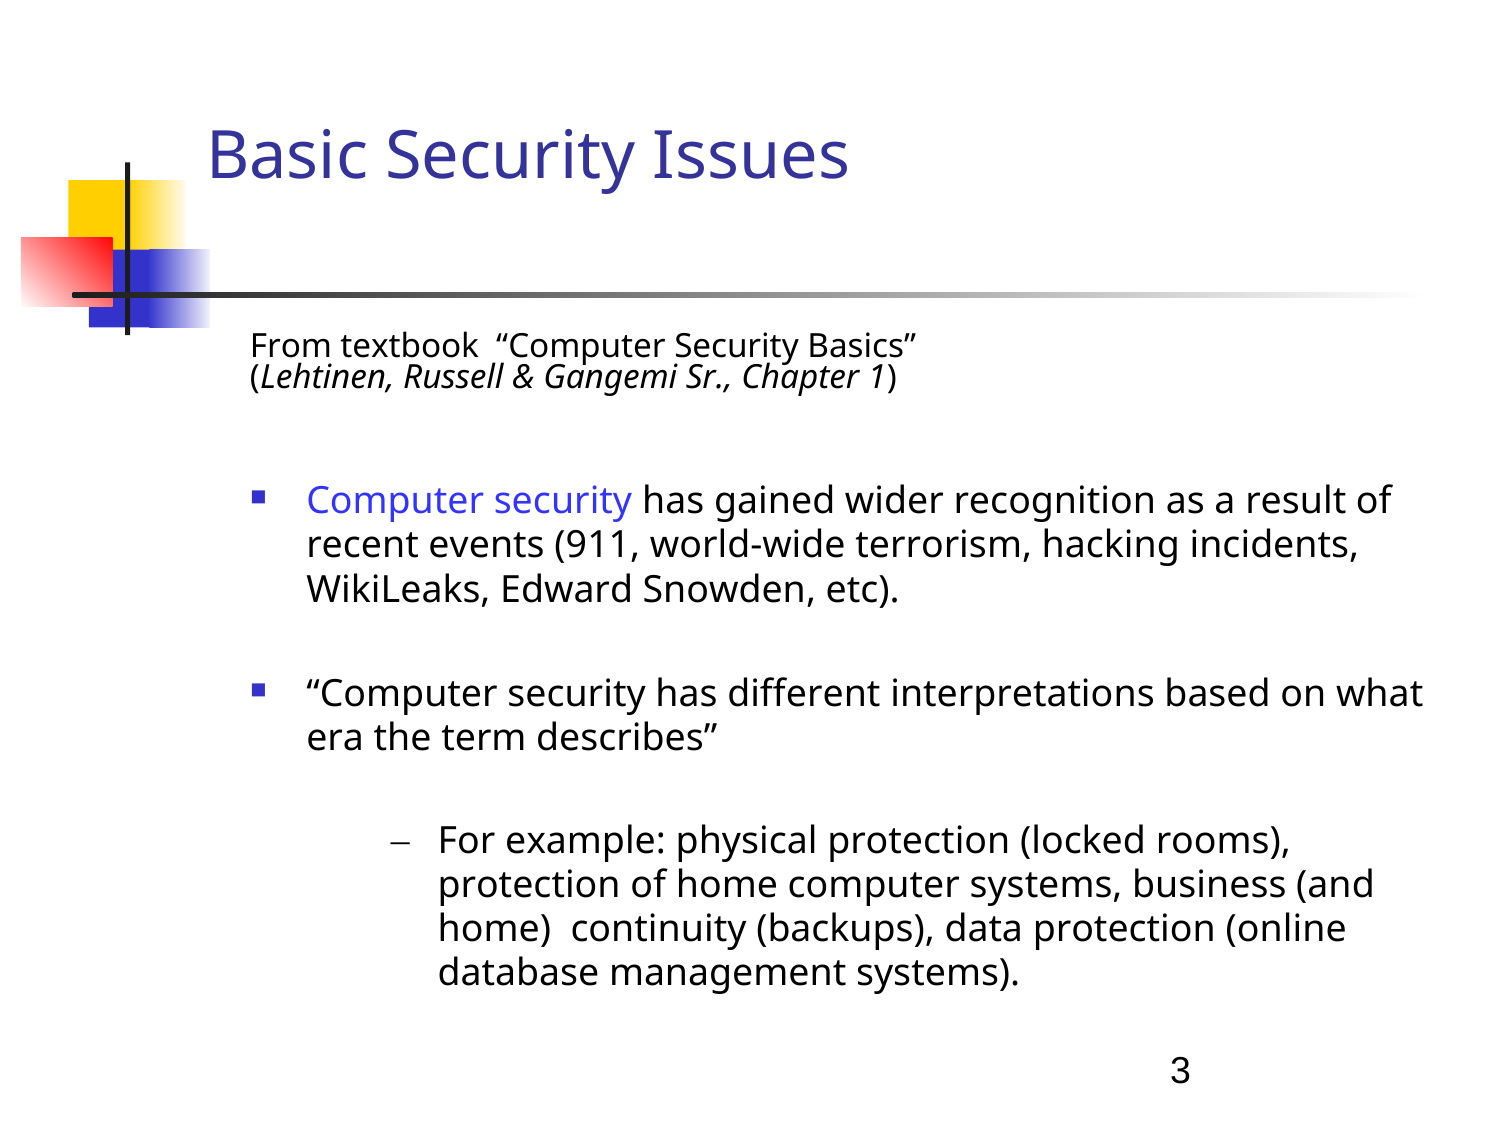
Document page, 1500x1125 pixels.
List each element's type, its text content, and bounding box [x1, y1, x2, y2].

list From textbook “Computer Security Basics” (Lehtinen, Russell & Gangemi Sr., Chapter 1) Computer security has gained wider recognition as a result of recent events (911, world-wide terrorism, hacking incidents, WikiLeaks, Edward Snowden, etc). “Computer security has different interpretations based on what era the term describes” For example: physical protection (locked rooms), protection of home computer systems, business (and home) continuity (backups), data protection (online database management systems). [193, 330, 1469, 1074]
title Basic Security Issues [188, 35, 1467, 275]
